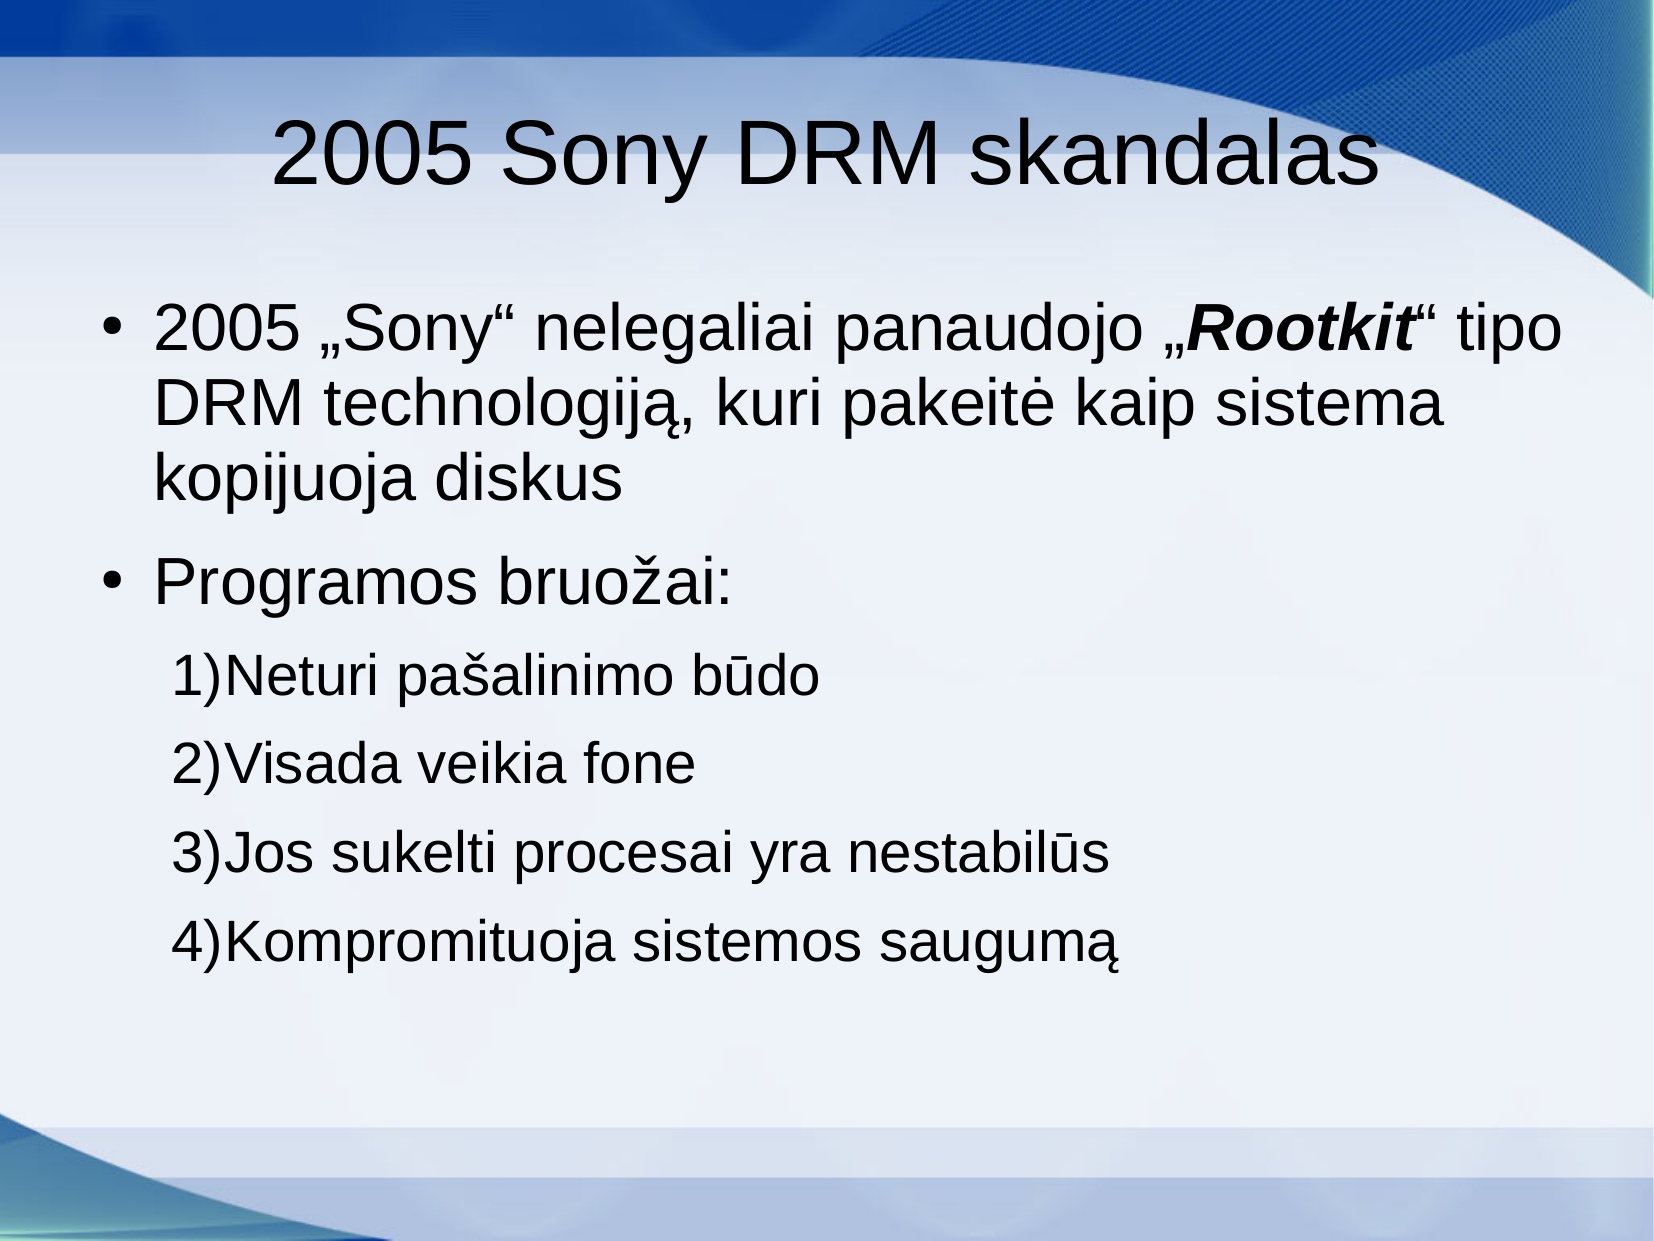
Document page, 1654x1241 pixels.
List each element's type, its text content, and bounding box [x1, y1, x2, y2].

list 2005 „Sony“ nelegaliai panaudojo „Rootkit“ tipo DRM technologiją, kuri pakeitė kaip sistema kopijuoja diskus Programos bruožai: Neturi pašalinimo būdo Visada veikia fone Jos sukelti procesai yra nestabilūs Kompromituoja sistemos saugumą [82, 290, 1571, 1010]
picture [0, 0, 1654, 1241]
title 2005 Sony DRM skandalas [82, 49, 1571, 257]
